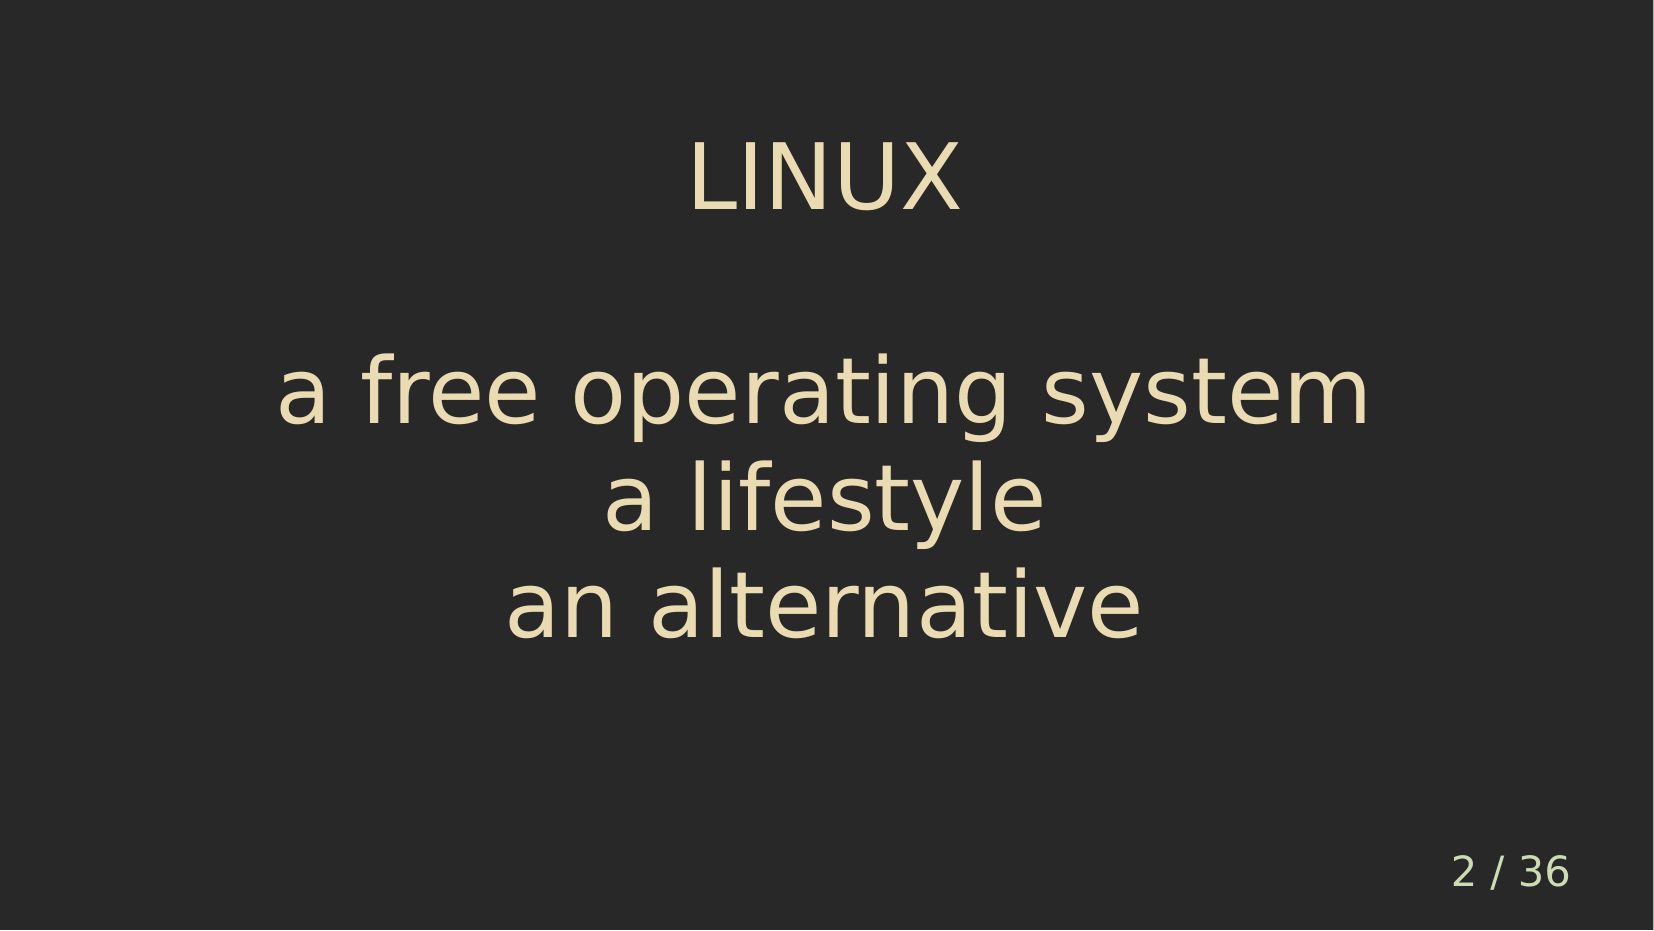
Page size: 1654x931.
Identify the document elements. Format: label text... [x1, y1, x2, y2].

text_box LINUX a free operating system a lifestyle an alternative [75, 117, 1576, 788]
